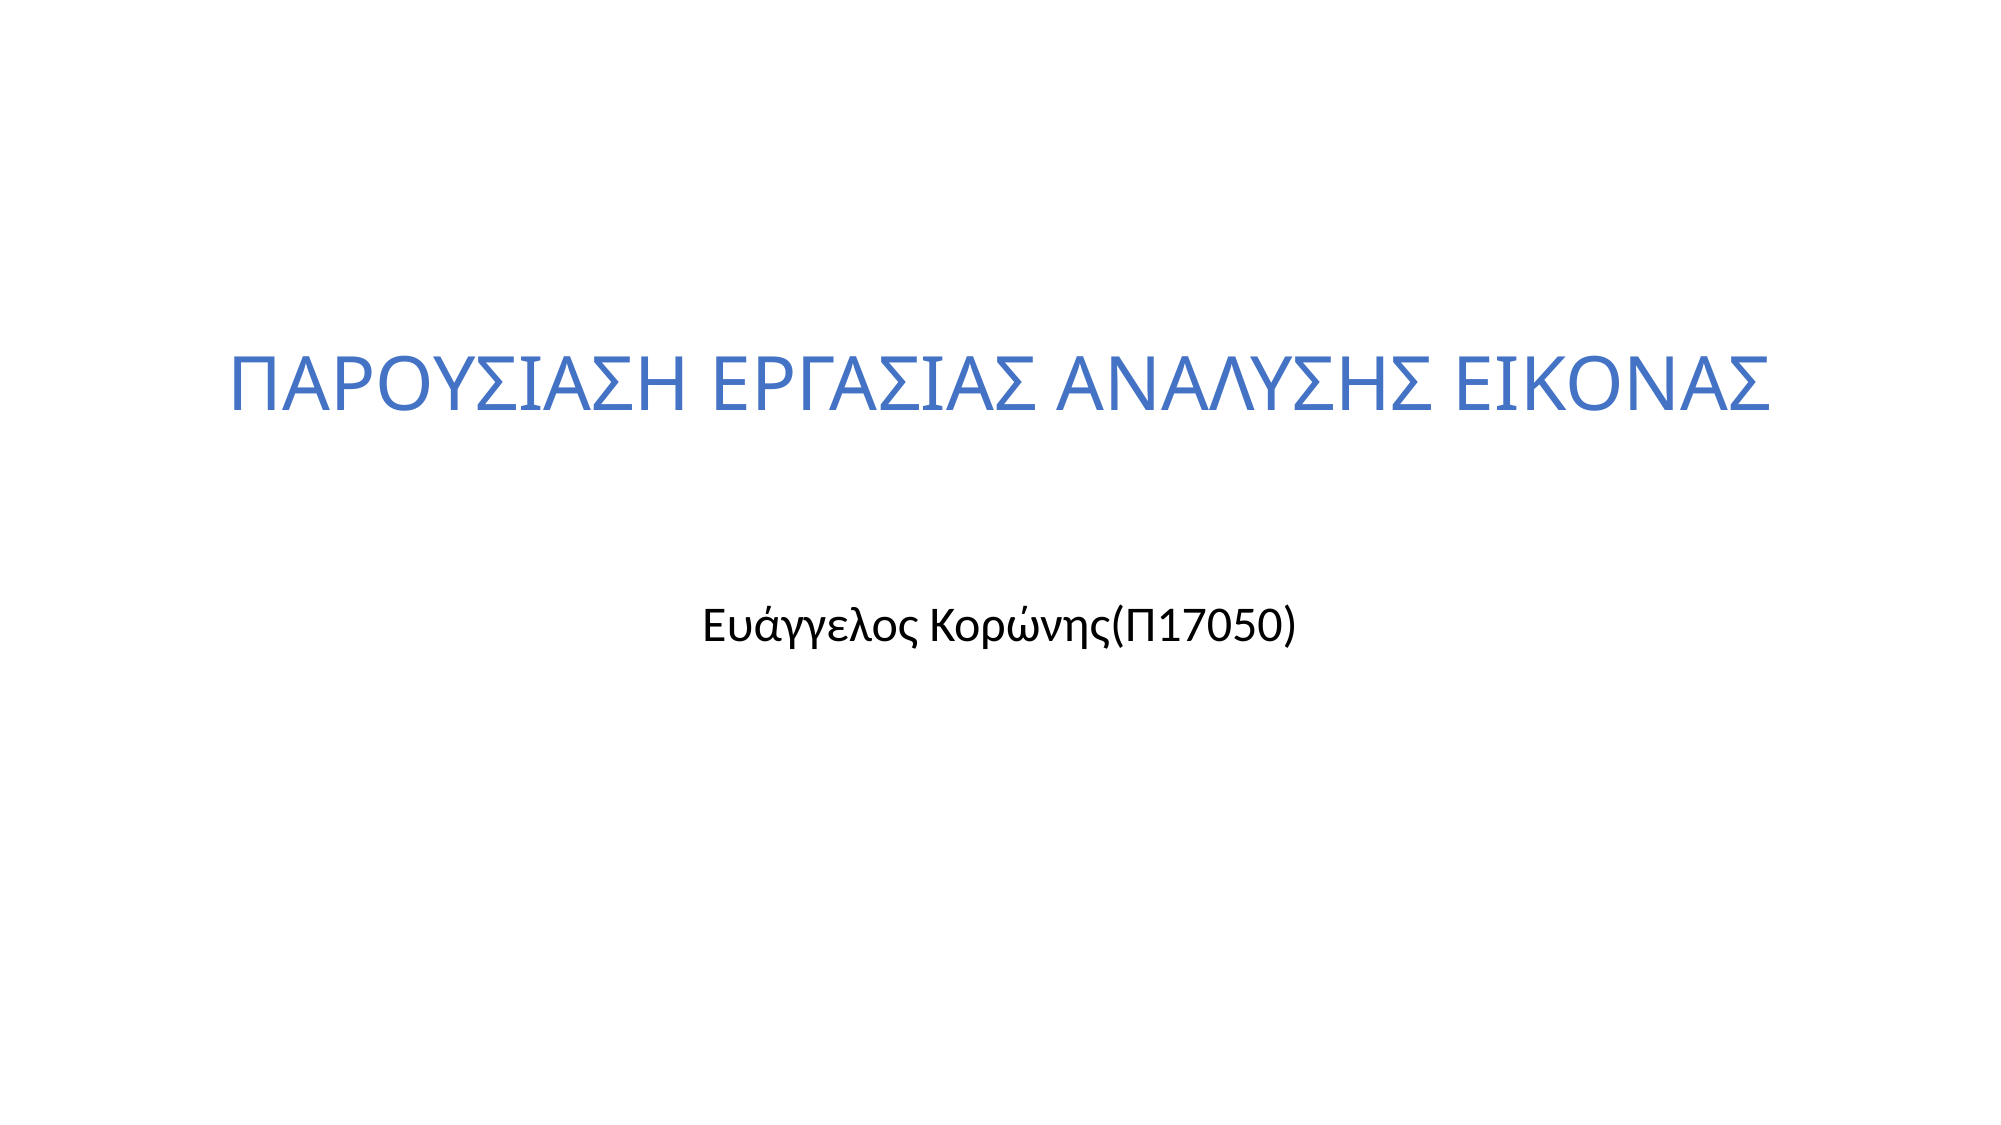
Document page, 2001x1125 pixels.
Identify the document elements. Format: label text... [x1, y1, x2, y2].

subtitle Ευάγγελος Κορώνης(Π17050) [249, 590, 1750, 863]
title ΠΑΡΟΥΣΙΑΣΗ ΕΡΓΑΣΙΑΣ ΑΝΑΛΥΣΗΣ ΕΙΚΟΝΑΣ [249, 184, 1750, 576]
